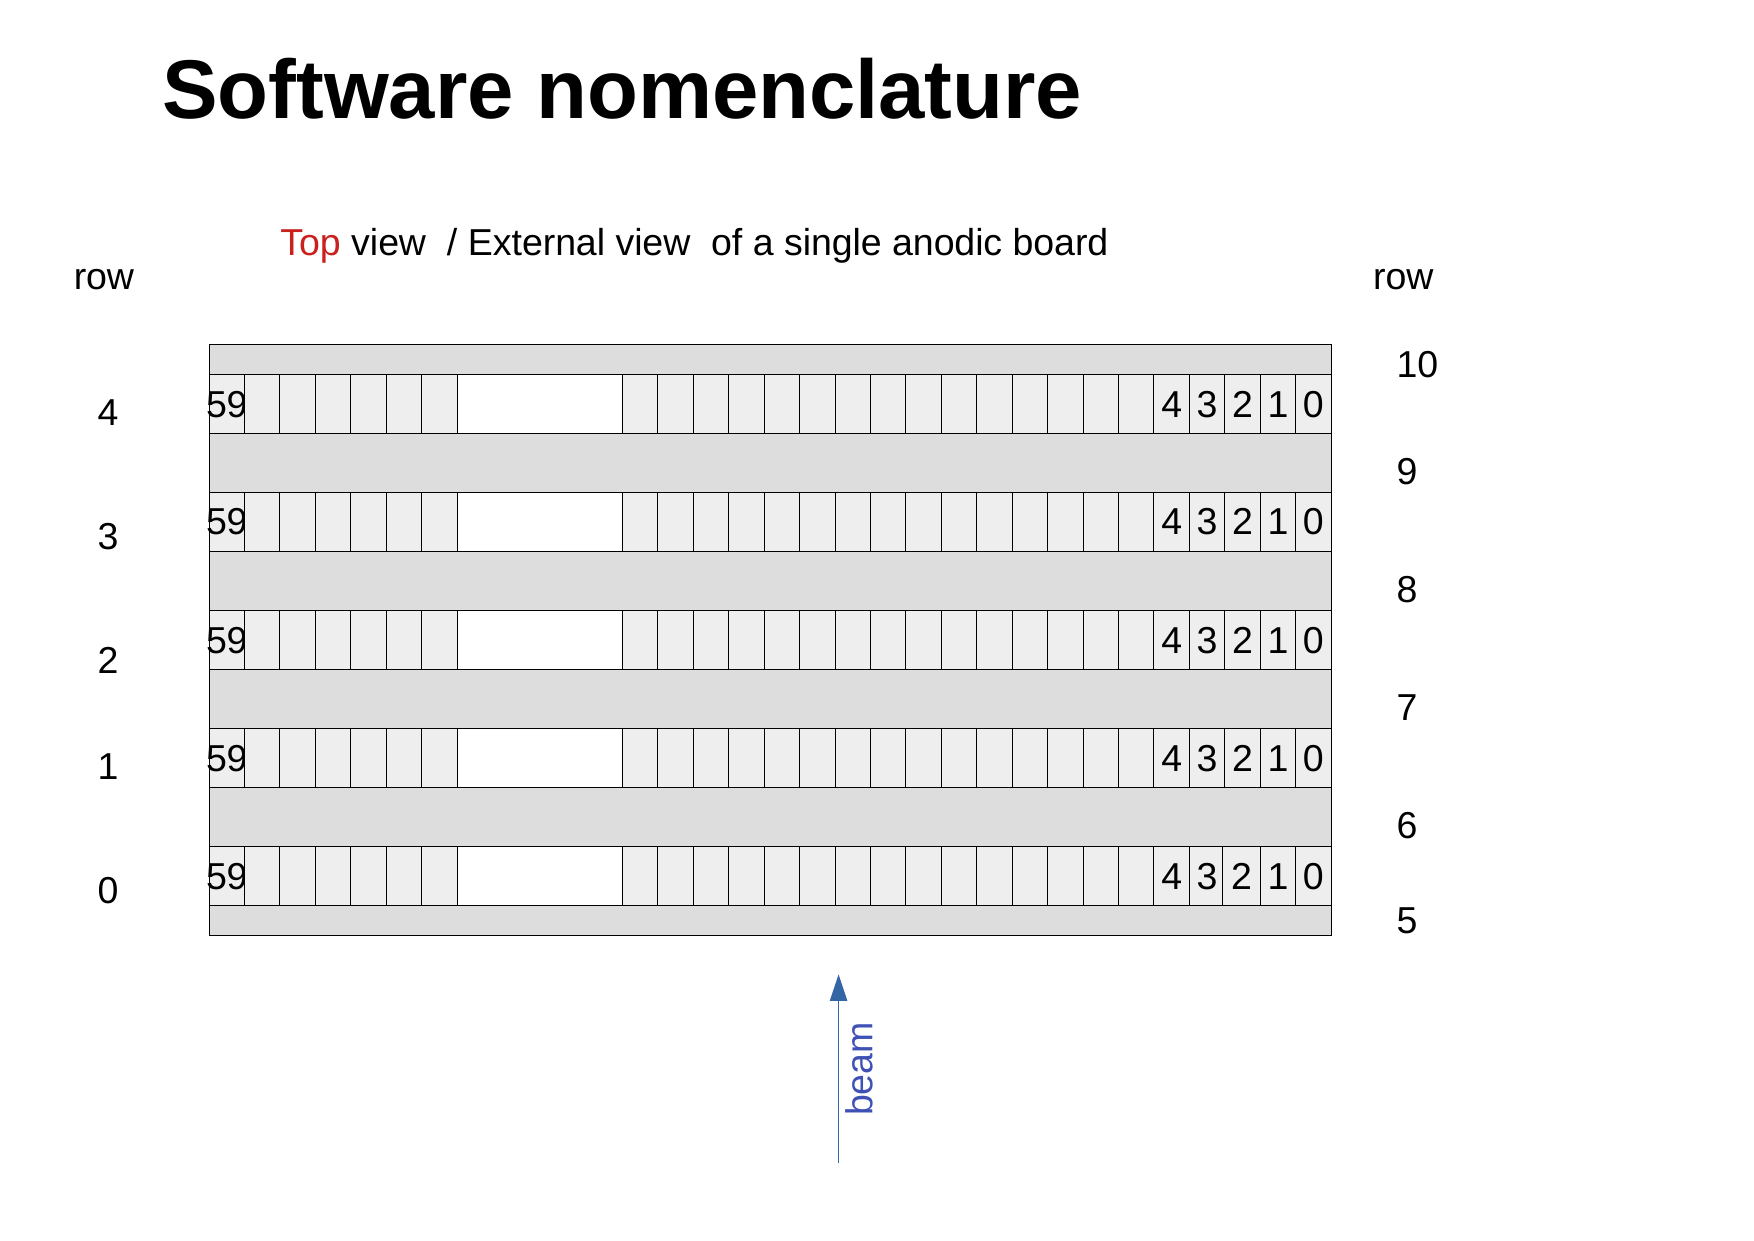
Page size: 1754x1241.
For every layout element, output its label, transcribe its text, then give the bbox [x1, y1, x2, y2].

text_box 0 [82, 862, 160, 969]
text_box 10 [1381, 336, 1459, 443]
text_box 3 [1189, 610, 1224, 670]
text_box 59 [231, 394, 241, 406]
text_box 4 [1153, 610, 1189, 670]
text_box 4 [1153, 847, 1189, 906]
text_box 1 [82, 739, 160, 845]
text_box 4 [1153, 374, 1189, 434]
text_box 2 [1224, 374, 1260, 434]
text_box Software nomenclature [147, 35, 1754, 144]
text_box row [1358, 248, 1495, 349]
text_box 3 [1189, 492, 1224, 552]
text_box 3 [82, 507, 160, 615]
text_box 2 [1224, 492, 1260, 552]
text_box 2 [1224, 728, 1260, 788]
text_box 59 [209, 728, 244, 788]
text_box 1 [1260, 728, 1295, 788]
text_box 6 [1381, 797, 1459, 904]
text_box 2 [1222, 847, 1260, 906]
text_box 59 [209, 610, 244, 670]
text_box 5 [1381, 904, 1459, 999]
text_box 59 [209, 875, 222, 887]
text_box 3 [1189, 847, 1222, 906]
text_box 2 [82, 631, 160, 739]
text_box 59 [209, 403, 222, 415]
text_box 59 [209, 757, 222, 769]
text_box 59 [209, 492, 244, 552]
text_box 59 [231, 748, 241, 760]
text_box 1 [1260, 847, 1295, 906]
text_box 2 [1224, 610, 1260, 670]
text_box 59 [209, 374, 244, 434]
text_box 8 [1381, 561, 1459, 668]
text_box 0 [1295, 610, 1332, 670]
text_box 59 [231, 866, 241, 878]
text_box 59 [209, 639, 222, 651]
text_box 59 [231, 511, 241, 523]
text_box 1 [1260, 492, 1295, 552]
text_box 0 [1295, 374, 1332, 434]
text_box 0 [1295, 847, 1332, 906]
text_box 3 [1189, 374, 1224, 434]
text_box 0 [1295, 728, 1332, 788]
text_box 1 [1260, 610, 1295, 670]
text_box row [59, 248, 195, 349]
text_box Top view / External view of a single anodic board [265, 214, 1306, 313]
text_box 4 [1153, 728, 1189, 788]
text_box 4 [82, 383, 160, 491]
text_box 1 [1260, 374, 1295, 434]
text_box 0 [1295, 492, 1332, 552]
text_box 59 [231, 630, 241, 642]
text_box 59 [209, 847, 244, 906]
text_box 59 [209, 520, 222, 532]
text_box [209, 344, 1332, 936]
text_box 7 [1381, 679, 1459, 786]
text_box 4 [1153, 492, 1189, 552]
text_box 9 [1381, 443, 1459, 550]
text_box 3 [1189, 728, 1224, 788]
